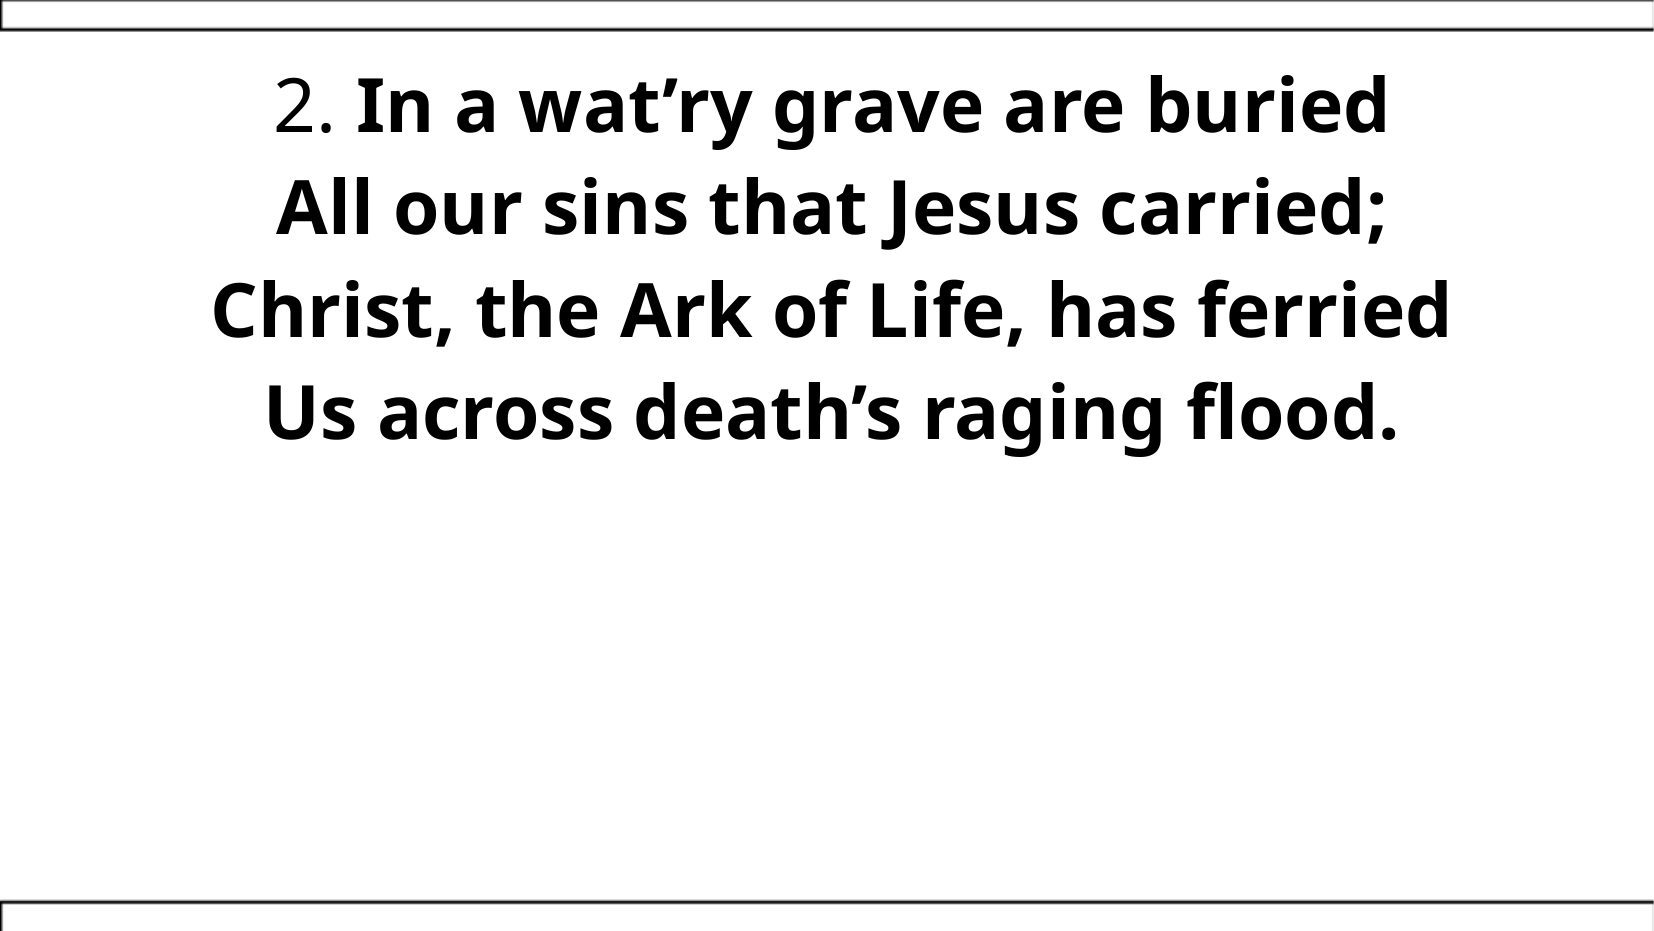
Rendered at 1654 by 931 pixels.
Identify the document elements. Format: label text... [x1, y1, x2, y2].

text_box 2. In a wat’ry grave are buried All our sins that Jesus carried; Christ, the Ark of Life, has ferried Us across death’s raging flood. [90, 45, 1576, 460]
picture [0, 0, 1654, 931]
